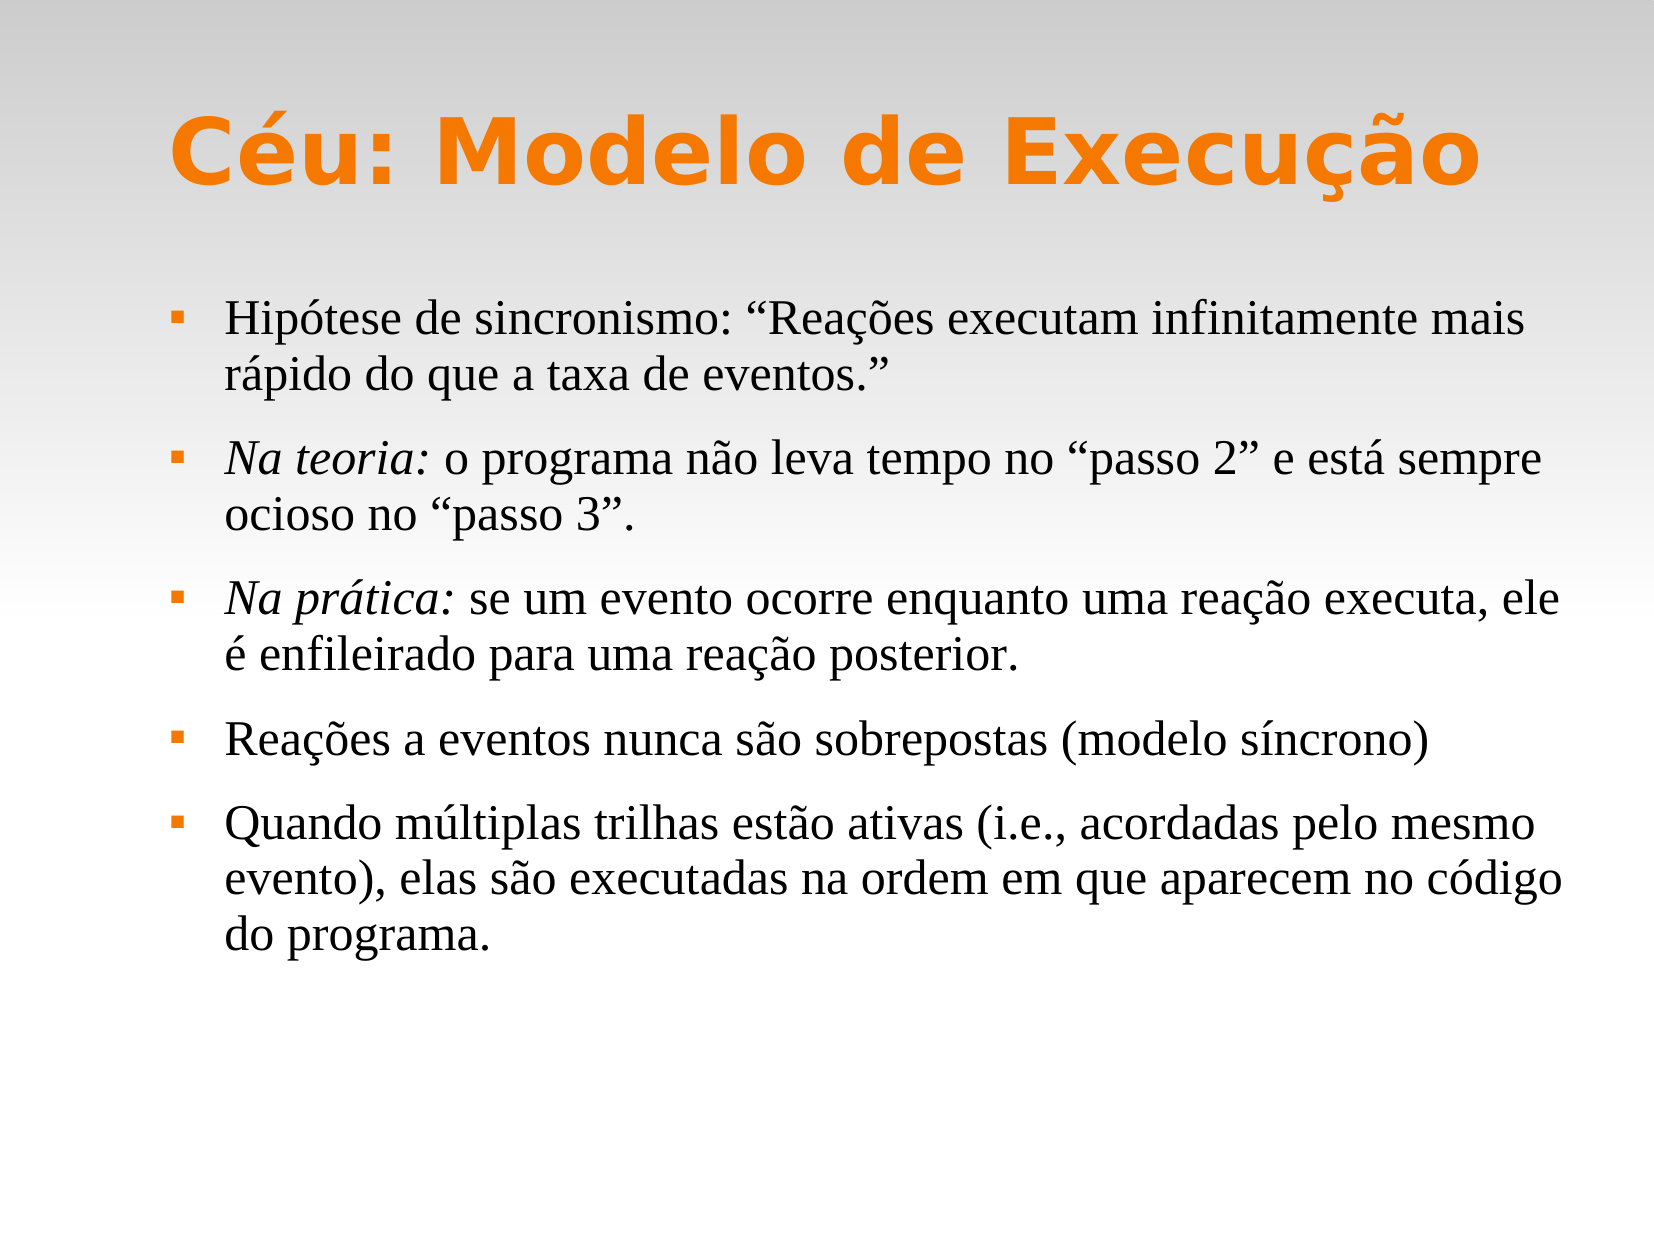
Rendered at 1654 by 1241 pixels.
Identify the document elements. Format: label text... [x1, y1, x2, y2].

title Céu: Modelo de Execução [82, 49, 1571, 257]
list Hipótese de sincronismo: “Reações executam infinitamente mais rápido do que a taxa de eventos.” Na teoria: o programa não leva tempo no “passo 2” e está sempre ocioso no “passo 3”. Na prática: se um evento ocorre enquanto uma reação executa, ele é enfileirado para uma reação posterior. Reações a eventos nunca são sobrepostas (modelo síncrono) Quando múltiplas trilhas estão ativas (i.e., acordadas pelo mesmo evento), elas são executadas na ordem em que aparecem no código do programa. [82, 290, 1571, 1109]
